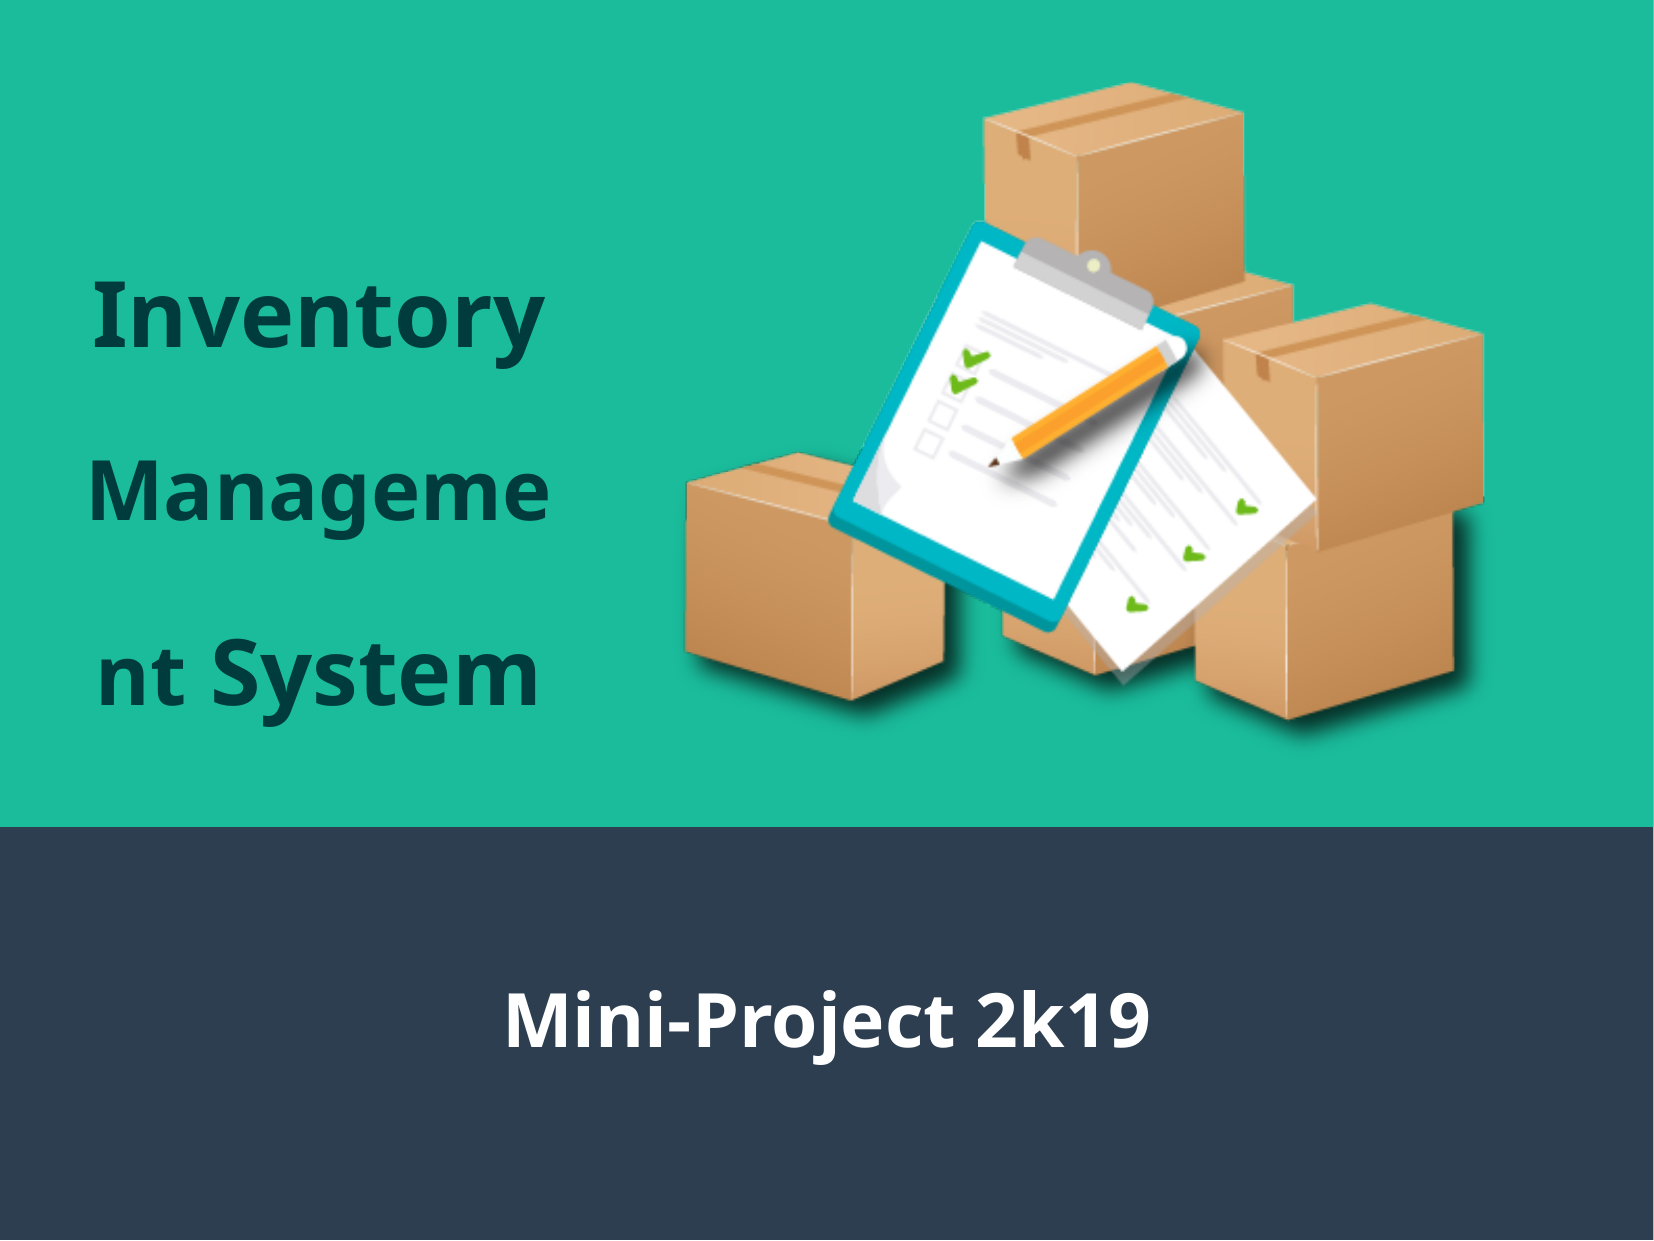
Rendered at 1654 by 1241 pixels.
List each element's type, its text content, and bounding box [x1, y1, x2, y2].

title Inventory Management System [59, 141, 579, 778]
subtitle Mini-Project 2k19 [59, 856, 1595, 1182]
picture [668, 82, 1501, 768]
